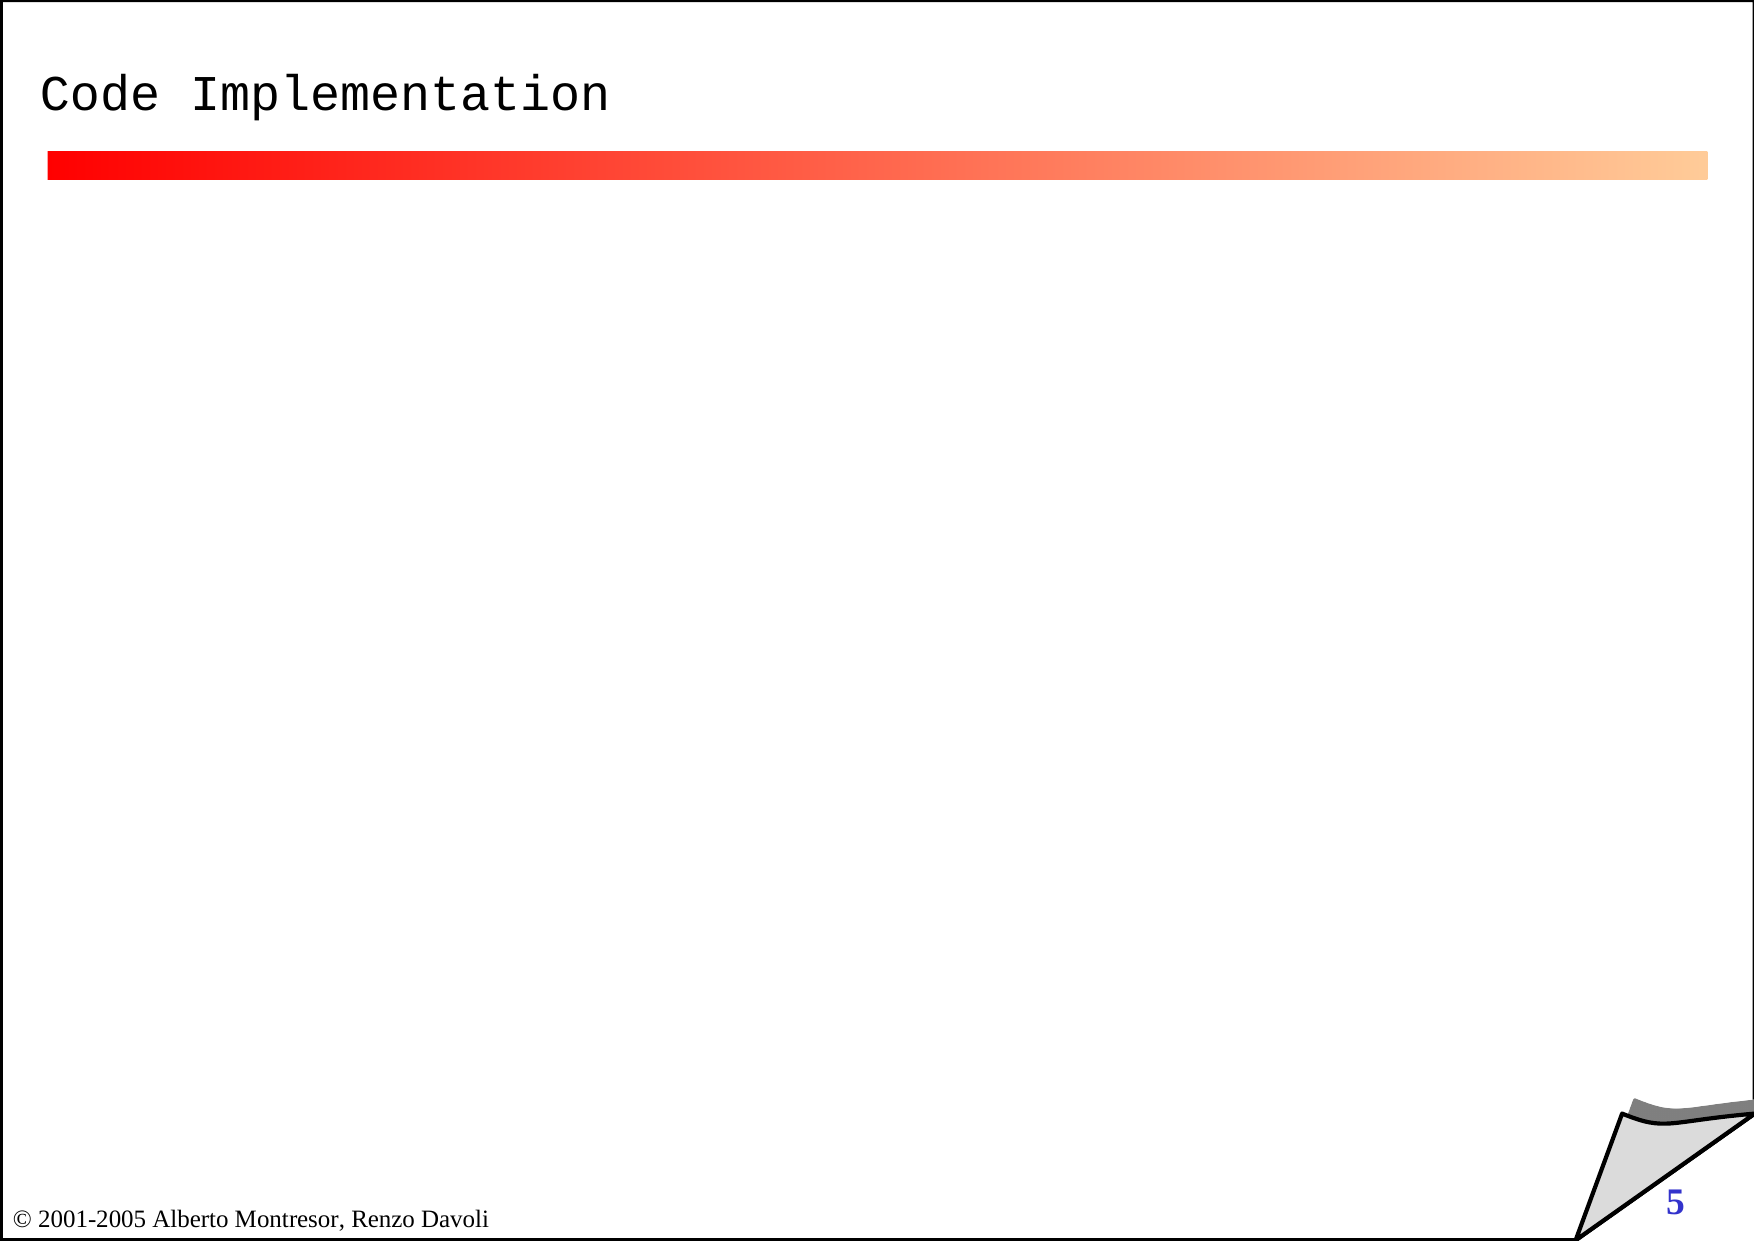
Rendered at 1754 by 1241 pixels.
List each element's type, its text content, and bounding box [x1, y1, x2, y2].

title Code Implementation [40, 49, 1714, 144]
